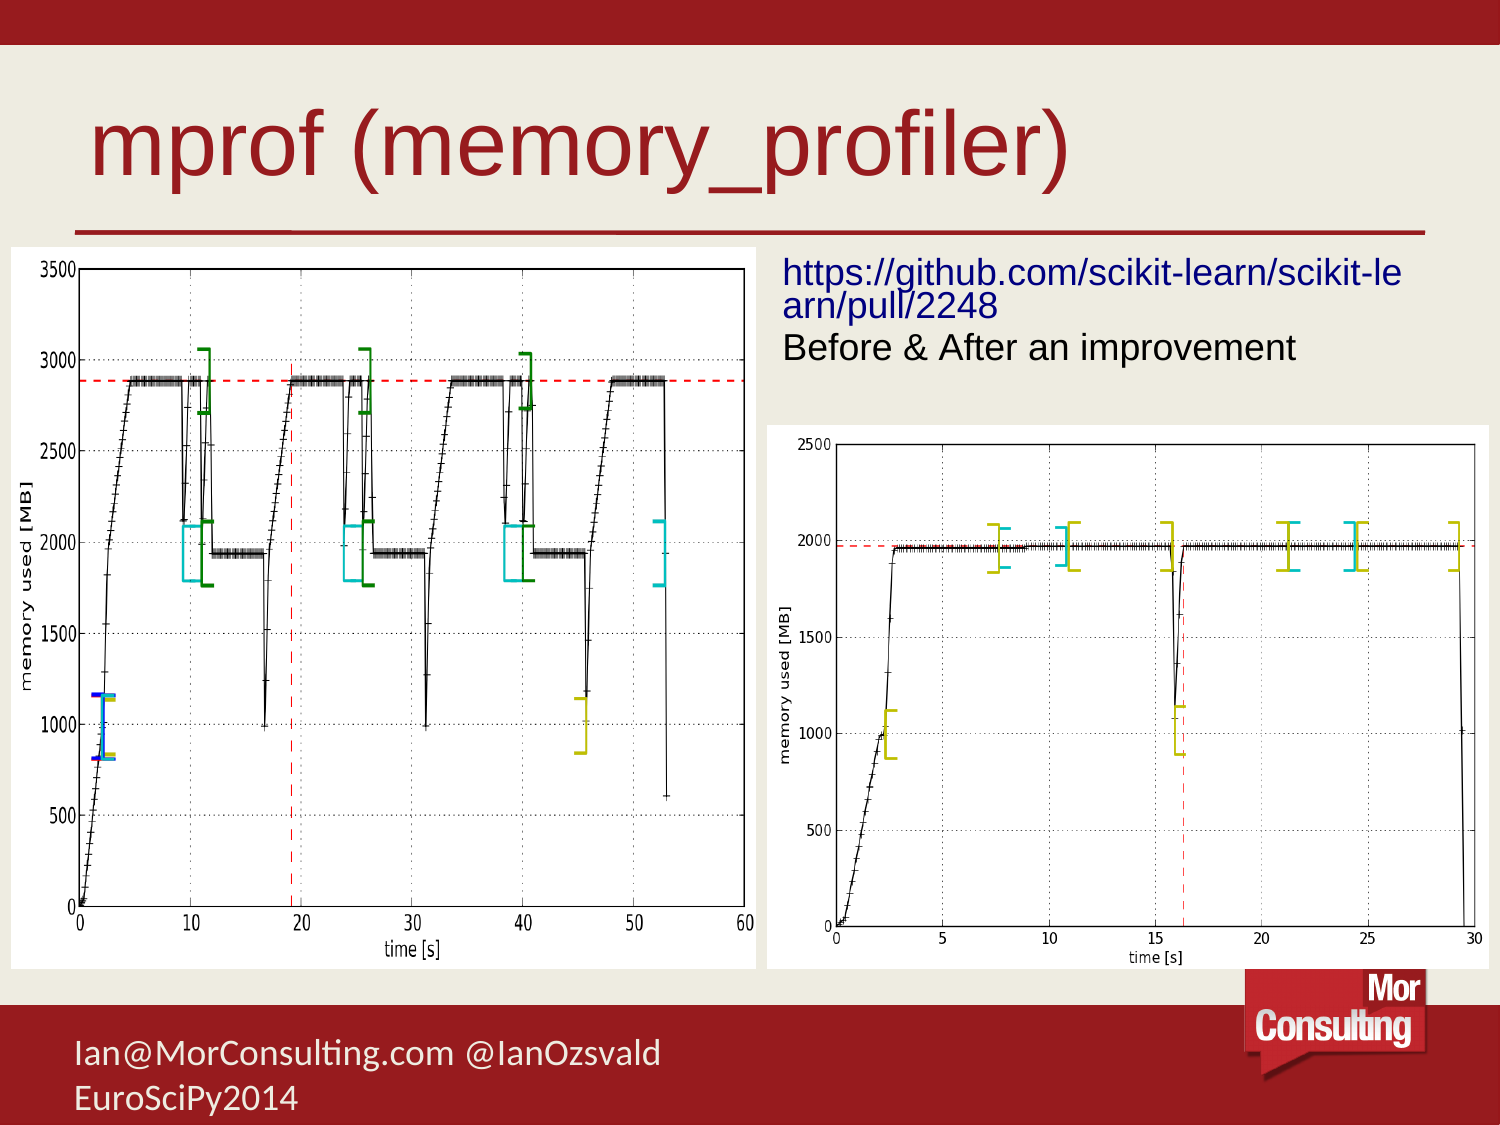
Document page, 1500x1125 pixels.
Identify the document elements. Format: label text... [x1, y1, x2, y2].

text_box mprof (memory_profiler) [75, 45, 1426, 233]
text_box https://github.com/scikit-learn/scikit-learn/pull/2248 Before & After an improvement [767, 244, 1430, 408]
picture [11, 247, 756, 969]
picture [767, 425, 1489, 1089]
